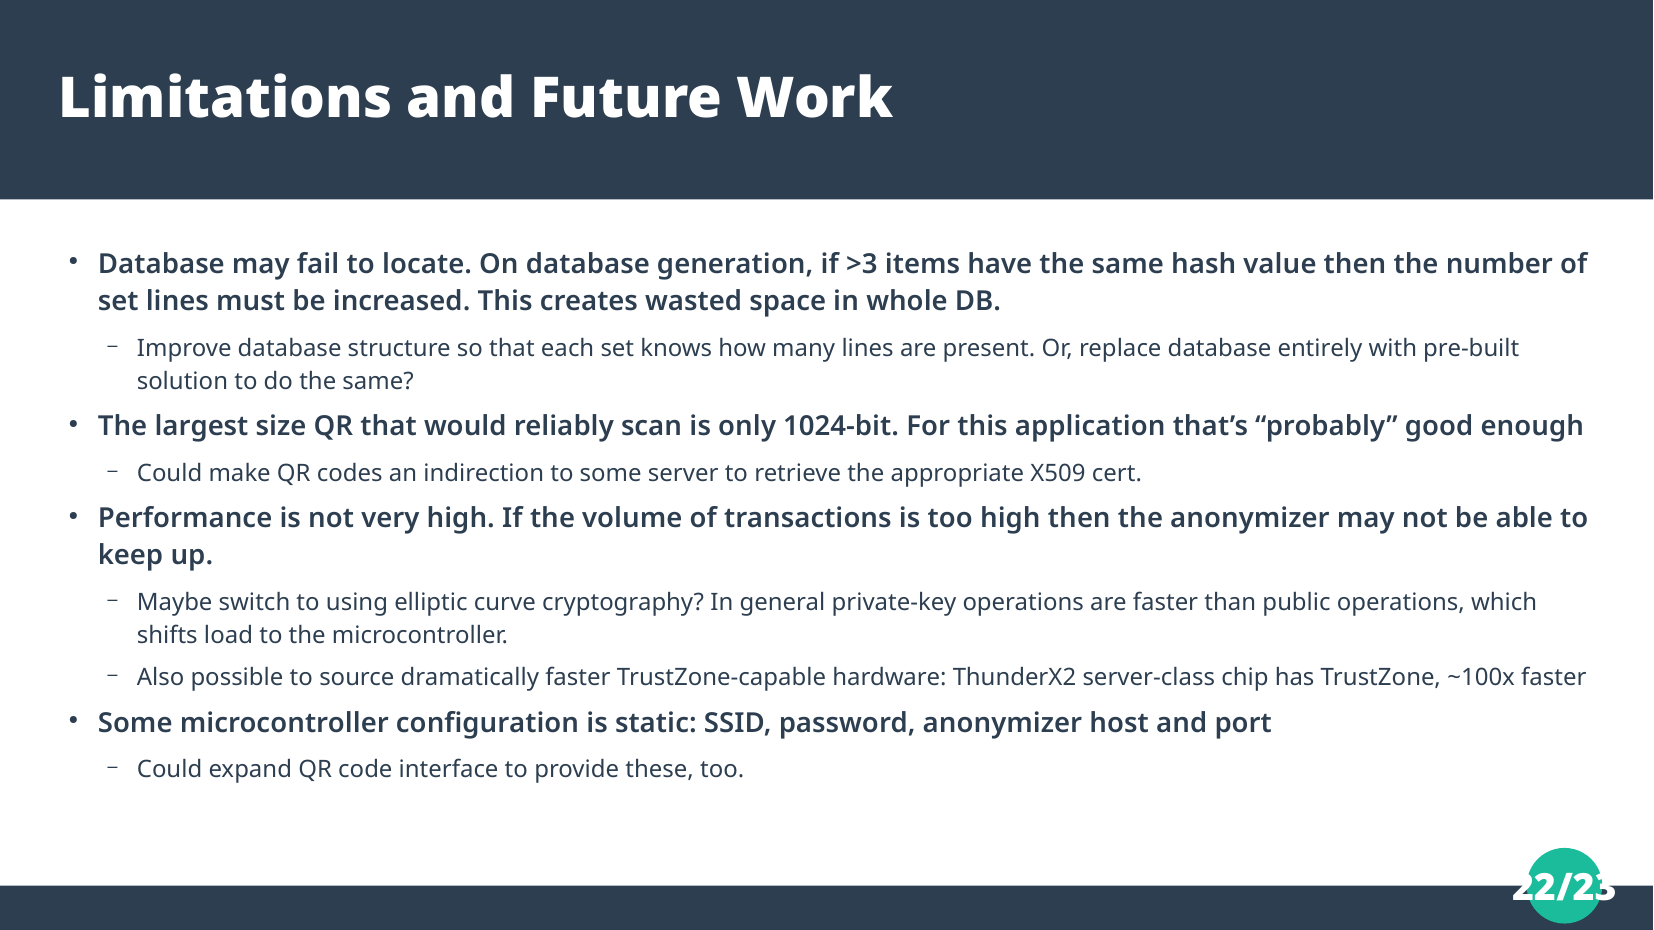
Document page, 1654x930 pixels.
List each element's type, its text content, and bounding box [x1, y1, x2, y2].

list Database may fail to locate. On database generation, if >3 items have the same hash value then the number of set lines must be increased. This creates wasted space in whole DB. Improve database structure so that each set knows how many lines are present. Or, replace database entirely with pre-built solution to do the same? The largest size QR that would reliably scan is only 1024-bit. For this application that’s “probably” good enough Could make QR codes an indirection to some server to retrieve the appropriate X509 cert. Performance is not very high. If the volume of transactions is too high then the anonymizer may not be able to keep up. Maybe switch to using elliptic curve cryptography? In general private-key operations are faster than public operations, which shifts load to the microcontroller. Also possible to source dramatically faster TrustZone-capable hardware: ThunderX2 server-class chip has TrustZone, ~100x faster Some microcontroller configuration is static: SSID, password, anonymizer host and port Could expand QR code interface to provide these, too. [58, 243, 1594, 864]
title Limitations and Future Work [58, 36, 1594, 155]
